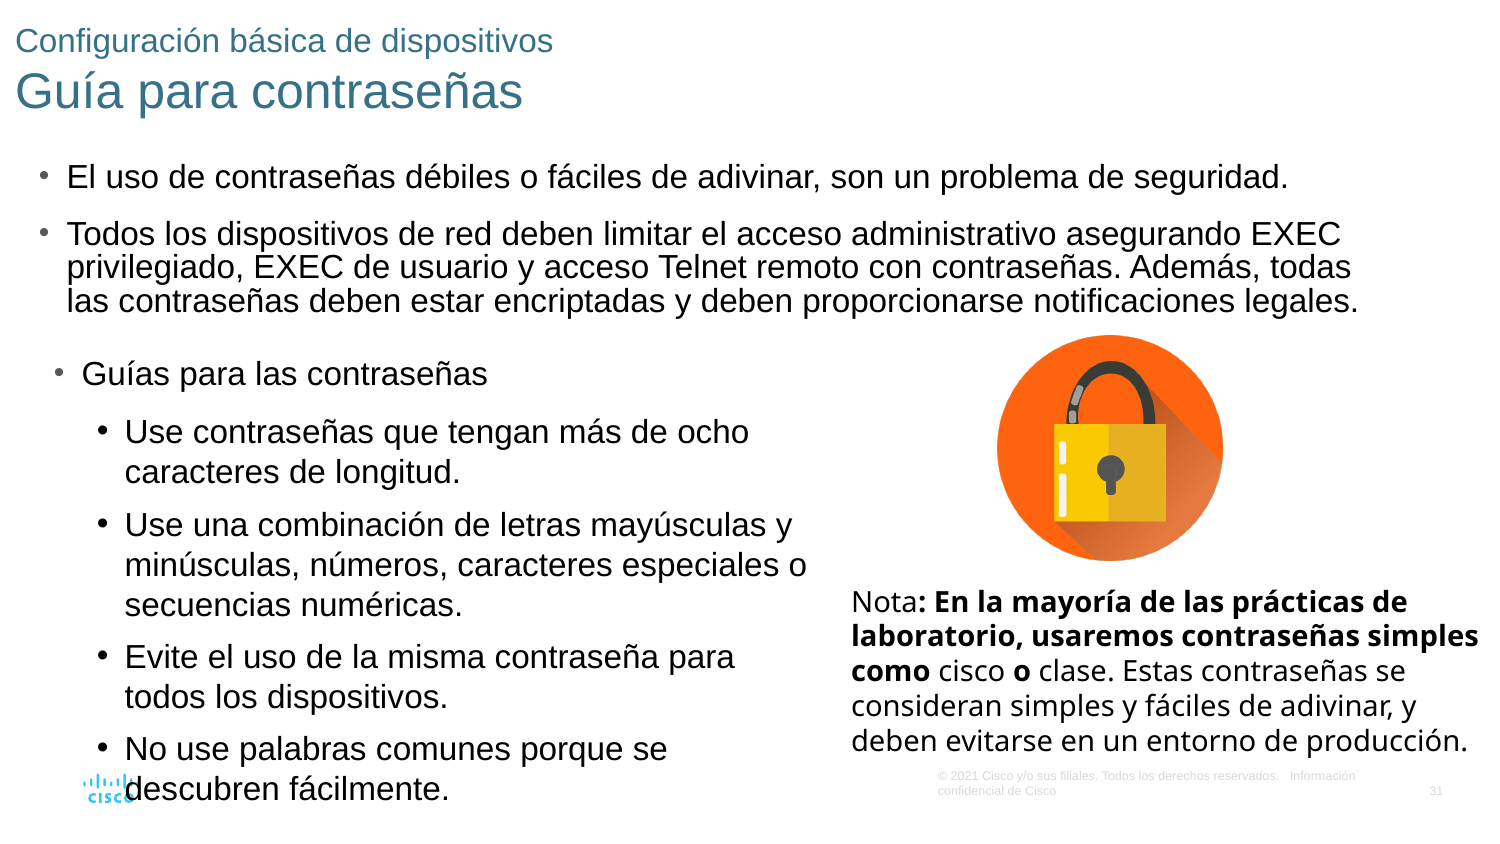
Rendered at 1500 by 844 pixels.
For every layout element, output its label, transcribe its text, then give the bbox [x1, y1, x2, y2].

text_box Nota: En la mayoría de las prácticas de laboratorio, usaremos contraseñas simples como cisco o clase. Estas contraseñas se consideran simples y fáciles de adivinar, y deben evitarse en un entorno de producción. [836, 575, 1500, 766]
list El uso de contraseñas débiles o fáciles de adivinar, son un problema de seguridad. Todos los dispositivos de red deben limitar el acceso administrativo asegurando EXEC privilegiado, EXEC de usuario y acceso Telnet remoto con contraseñas. Además, todas las contraseñas deben estar encriptadas y deben proporcionarse notificaciones legales. [23, 154, 1435, 321]
picture [997, 335, 1223, 561]
title Configuración básica de dispositivos Guía para contraseñas [0, 6, 1500, 131]
text_box Guías para las contraseñas Use contraseñas que tengan más de ocho caracteres de longitud. Use una combinación de letras mayúsculas y minúsculas, números, caracteres especiales o secuencias numéricas. Evite el uso de la misma contraseña para todos los dispositivos. No use palabras comunes porque se descubren fácilmente. [38, 344, 849, 779]
